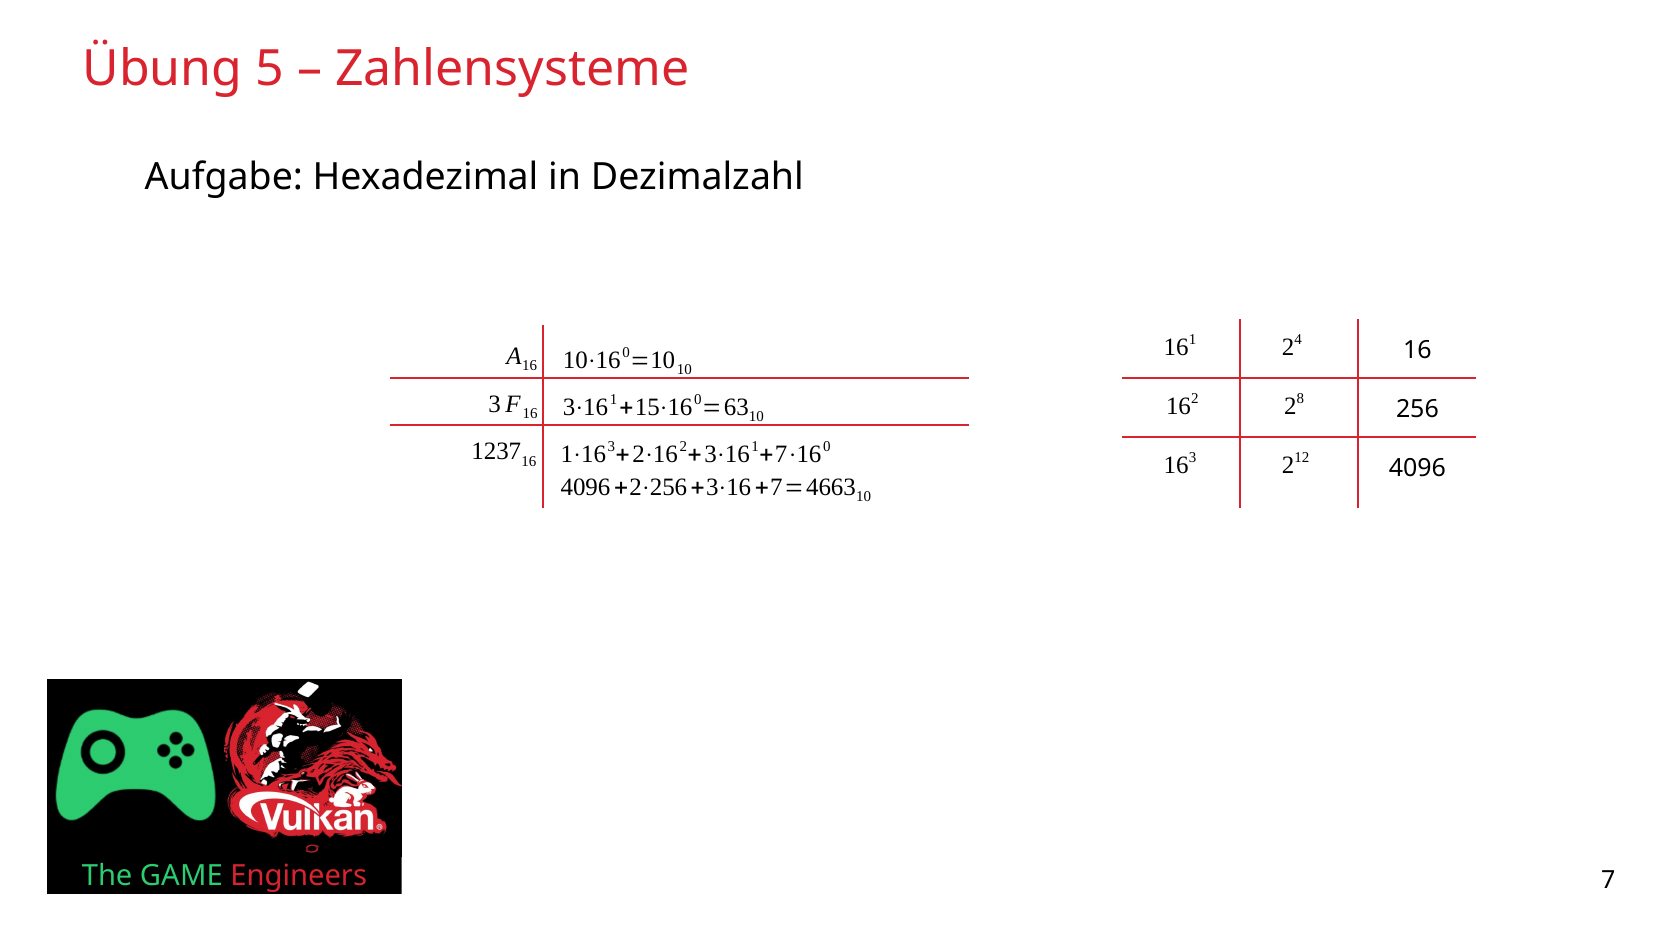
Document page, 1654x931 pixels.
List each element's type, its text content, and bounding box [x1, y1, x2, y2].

picture [47, 679, 402, 857]
text_box 16 [1358, 318, 1477, 378]
title Übung 5 – Zahlensysteme [82, 36, 1571, 96]
chart [1275, 448, 1316, 481]
chart [556, 390, 770, 424]
text_box 256 [1358, 378, 1477, 437]
chart [554, 473, 877, 505]
text_box 4096 [1358, 437, 1477, 497]
chart [465, 438, 544, 470]
chart [1157, 448, 1203, 481]
chart [482, 390, 544, 423]
chart [1277, 389, 1311, 421]
chart [556, 343, 698, 378]
chart [1157, 330, 1203, 362]
chart [1159, 389, 1205, 421]
chart [554, 437, 837, 469]
text_box Aufgabe: Hexadezimal in Dezimalzahl [129, 141, 1489, 245]
chart [497, 342, 544, 374]
chart [1275, 330, 1309, 362]
